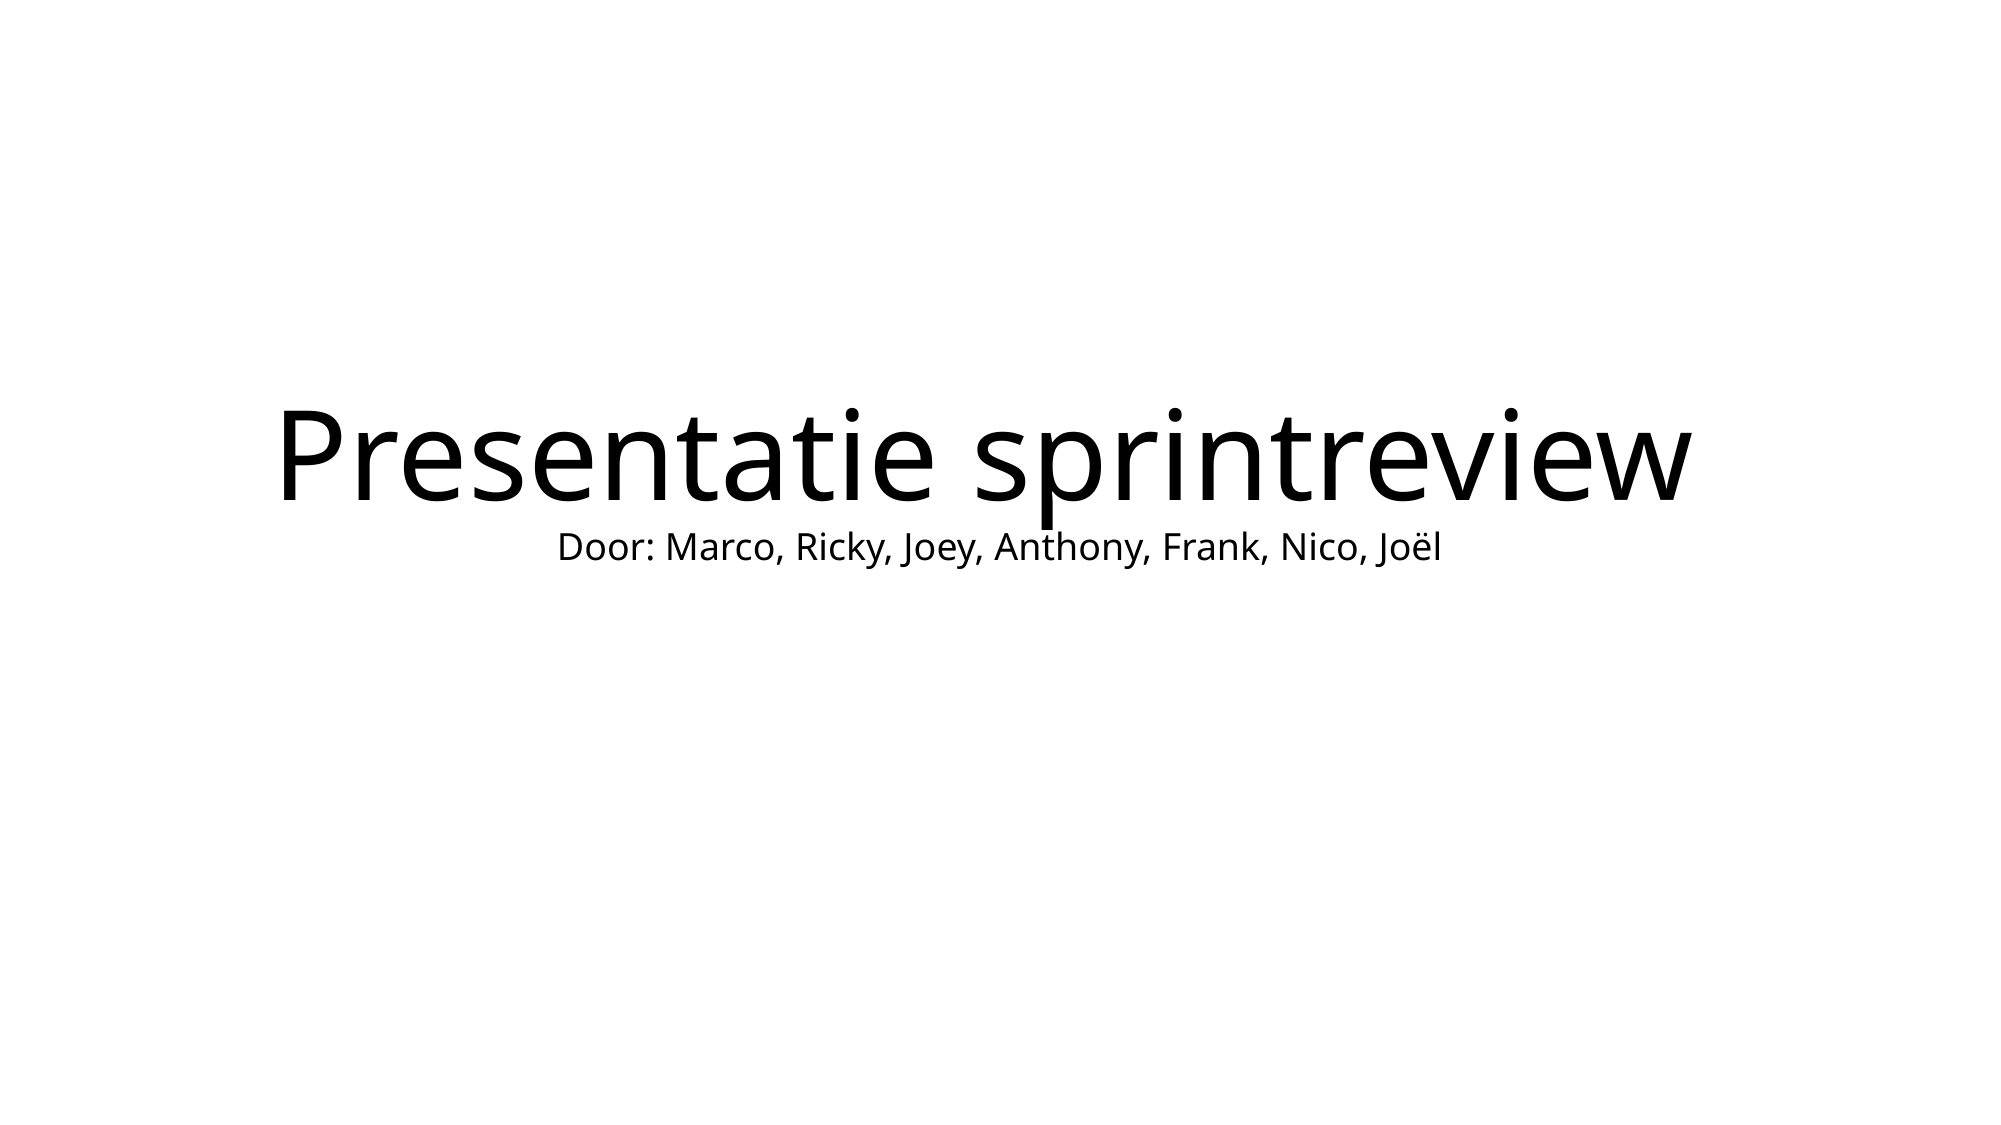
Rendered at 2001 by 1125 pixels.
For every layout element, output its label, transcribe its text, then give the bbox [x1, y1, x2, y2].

title Presentatie sprintreview Door: Marco, Ricky, Joey, Anthony, Frank, Nico, Joël [249, 184, 1750, 576]
